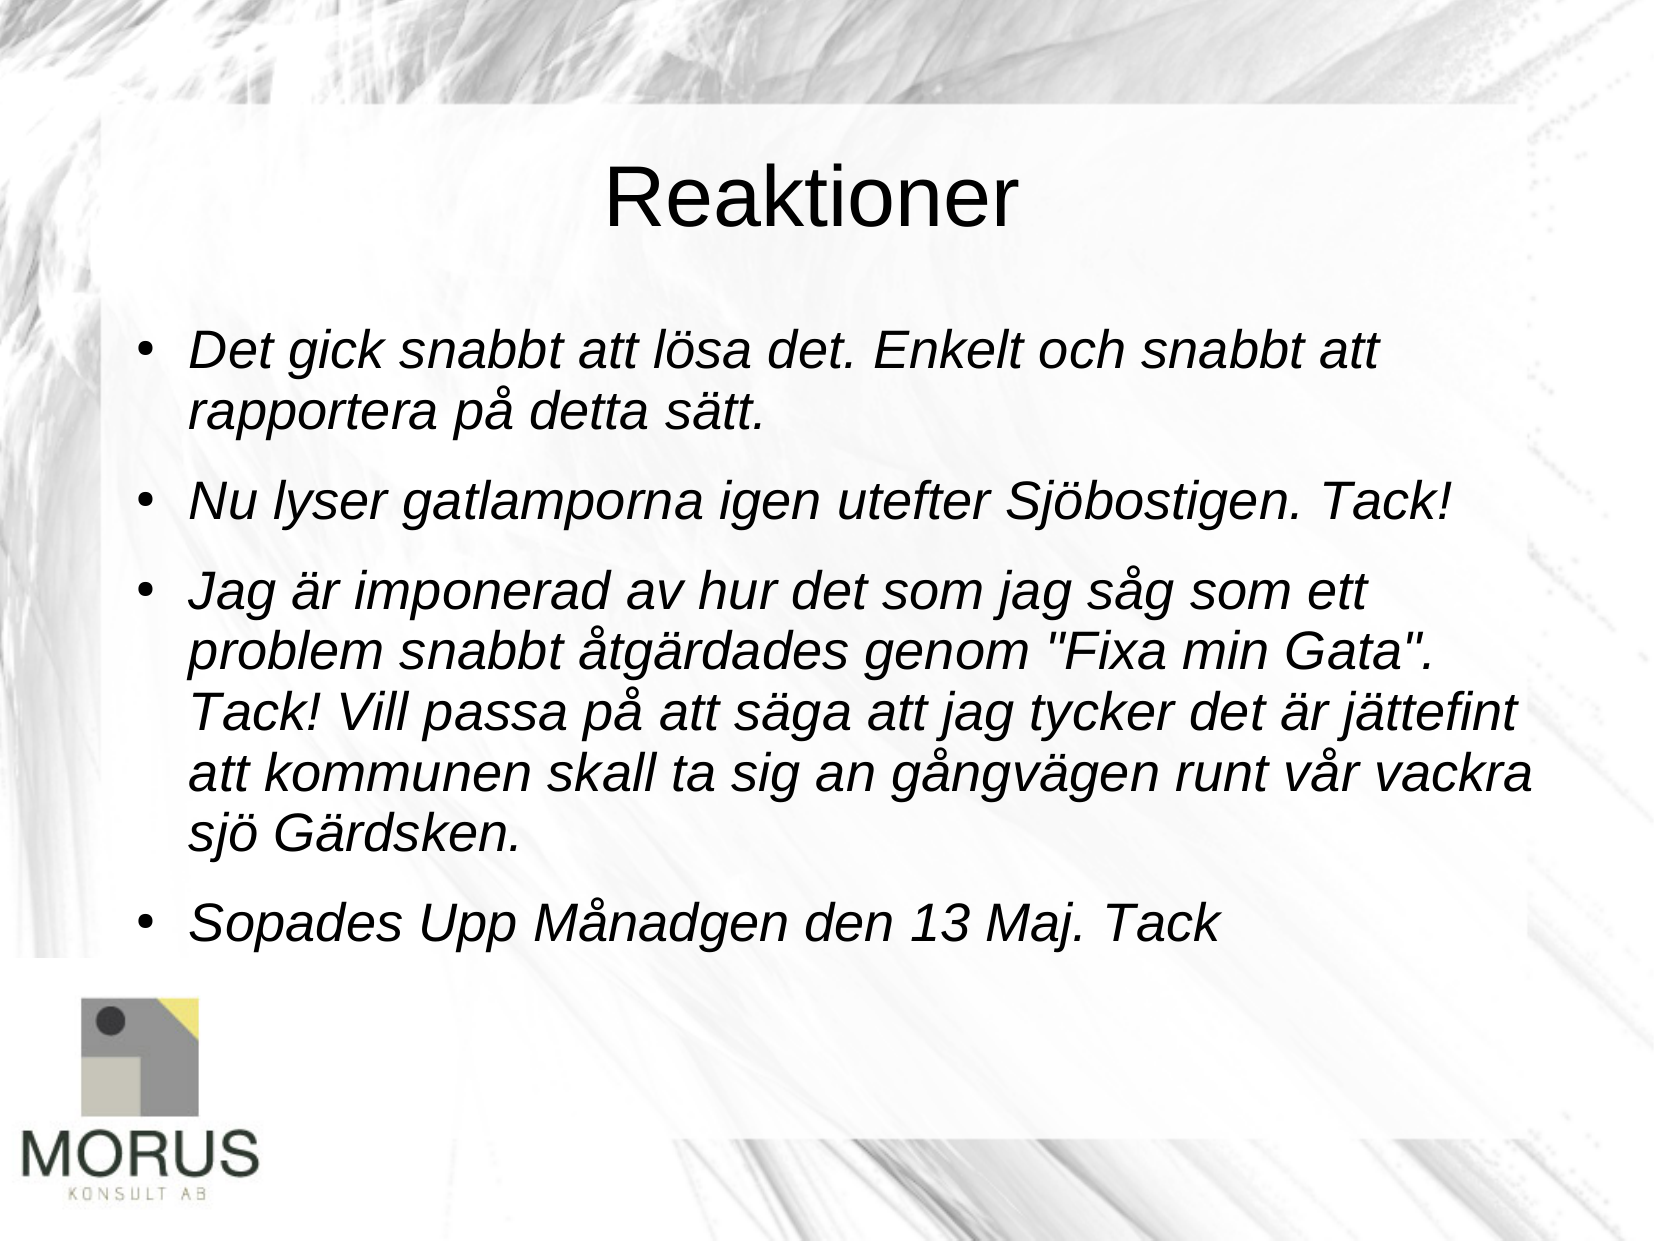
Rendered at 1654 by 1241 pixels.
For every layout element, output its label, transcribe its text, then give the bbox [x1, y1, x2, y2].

list Det gick snabbt att lösa det. Enkelt och snabbt att rapportera på detta sätt. Nu lyser gatlamporna igen utefter Sjöbostigen. Tack! Jag är imponerad av hur det som jag såg som ett problem snabbt åtgärdades genom "Fixa min Gata". Tack! Vill passa på att säga att jag tycker det är jättefint att kommunen skall ta sig an gångvägen runt vår vackra sjö Gärdsken. Sopades Upp Månadgen den 13 Maj. Tack [118, 319, 1571, 1040]
title Reaktioner [118, 112, 1506, 281]
picture [0, 0, 1654, 1241]
